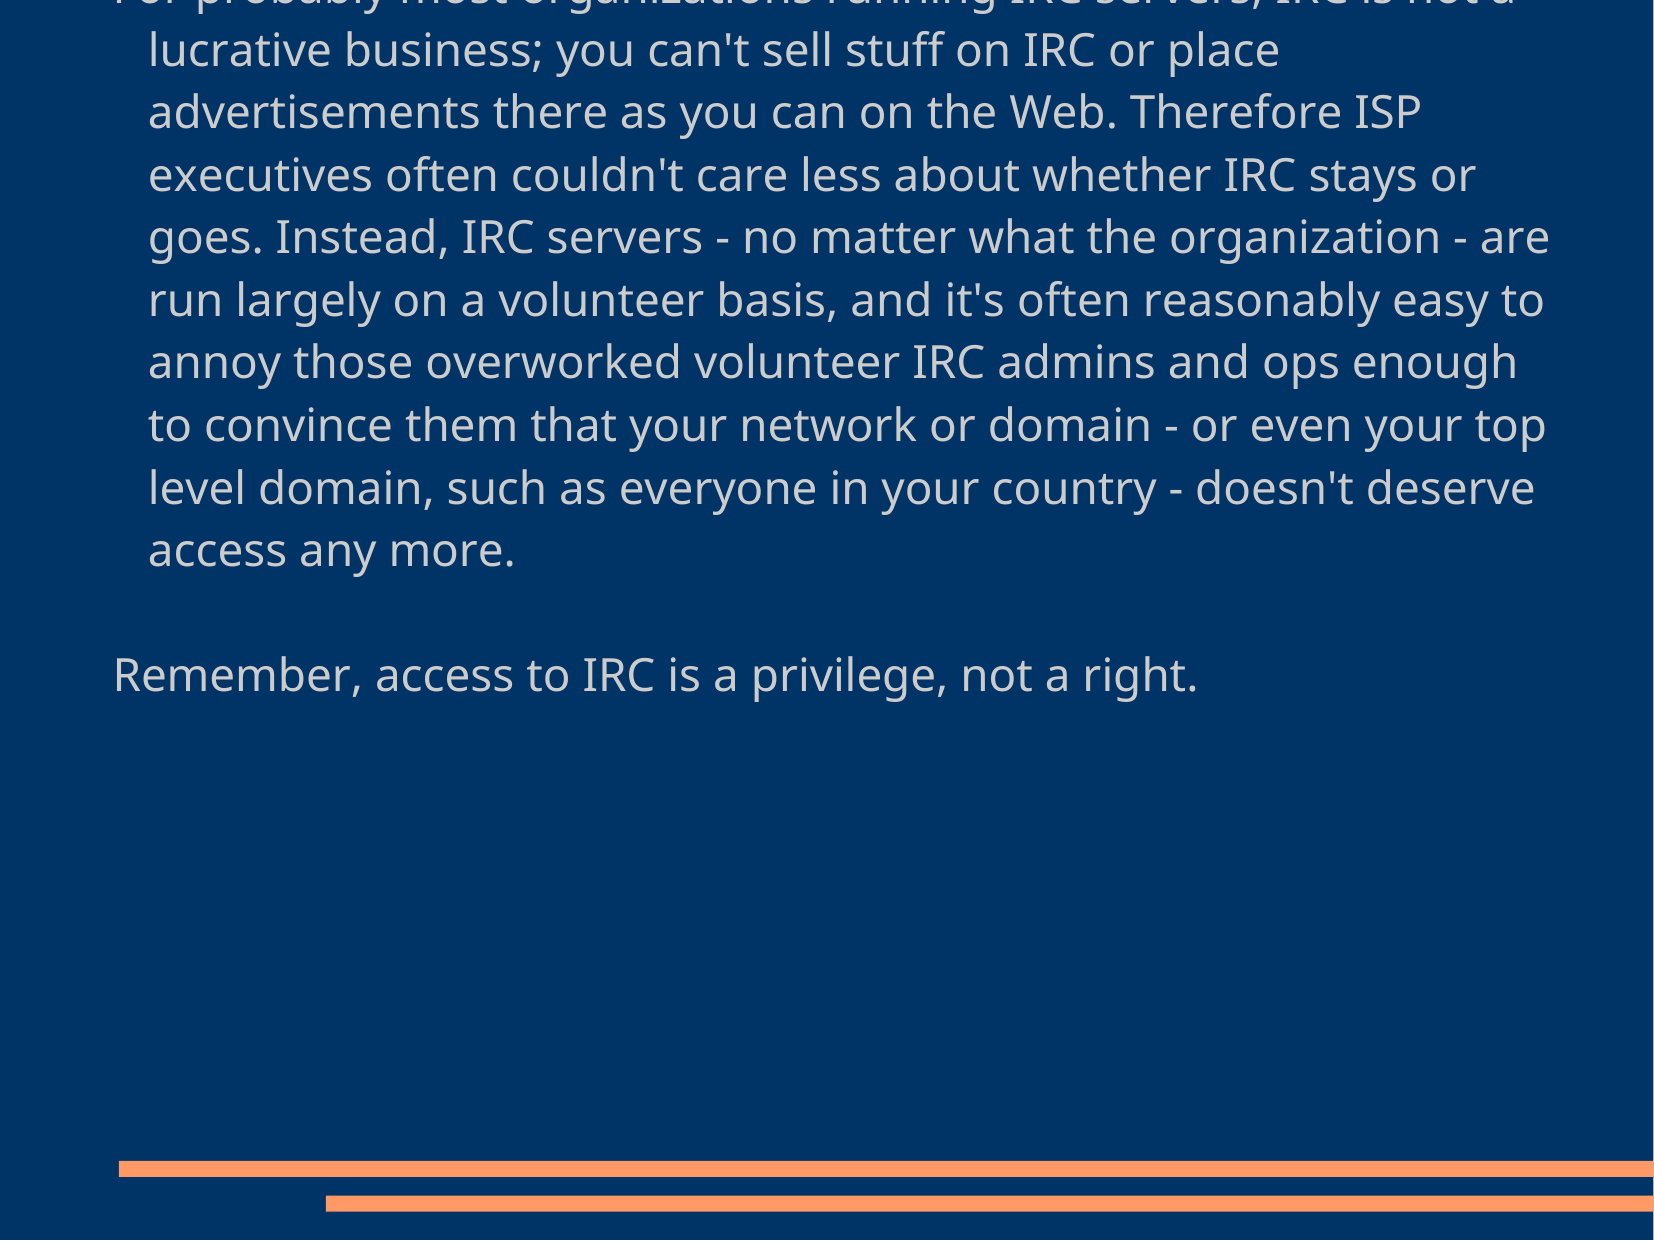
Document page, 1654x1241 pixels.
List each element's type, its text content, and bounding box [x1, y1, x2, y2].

subtitle For probably most organizations running IRC servers, IRC is not a lucrative business; you can't sell stuff on IRC or place advertisements there as you can on the Web. Therefore ISP executives often couldn't care less about whether IRC stays or goes. Instead, IRC servers - no matter what the organization - are run largely on a volunteer basis, and it's often reasonably easy to annoy those overworked volunteer IRC admins and ops enough to convince them that your network or domain - or even your top level domain, such as everyone in your country - doesn't deserve access any more. Remember, access to IRC is a privilege, not a right. [112, 0, 1552, 736]
